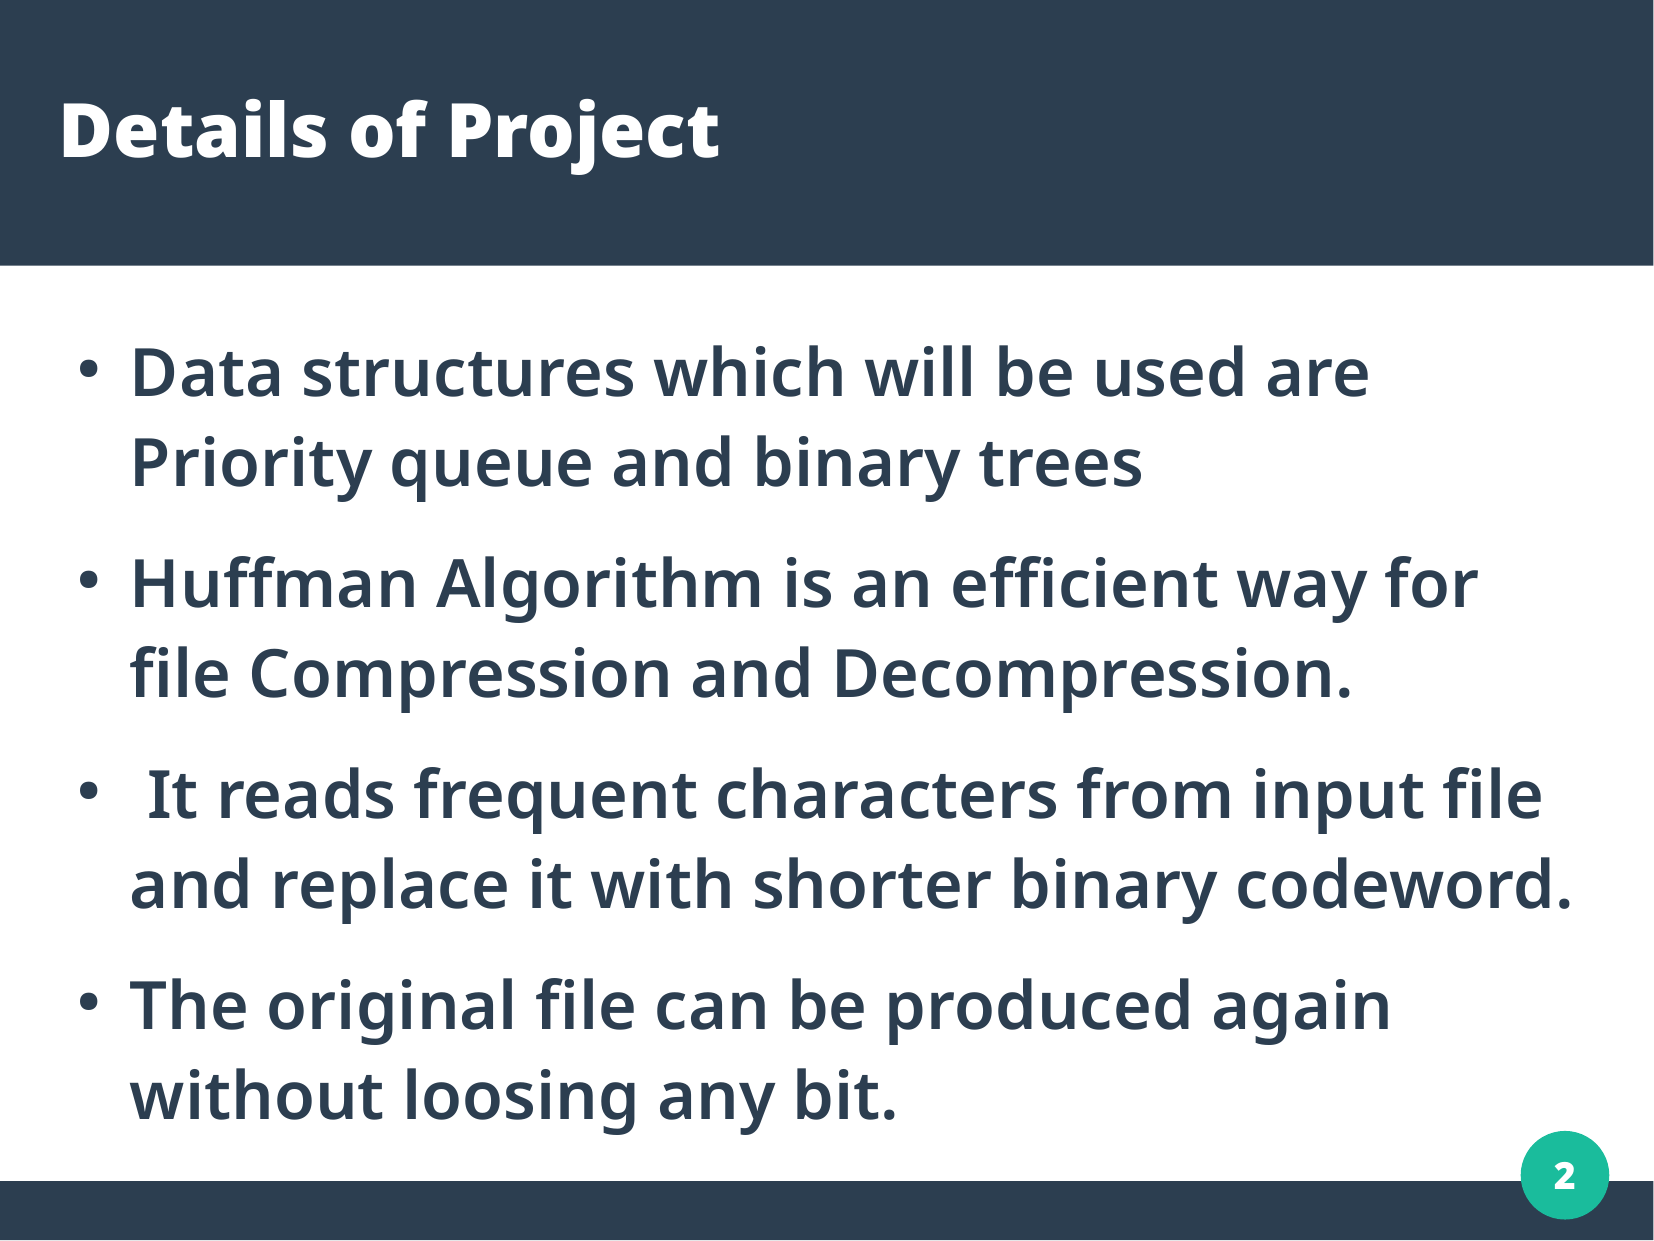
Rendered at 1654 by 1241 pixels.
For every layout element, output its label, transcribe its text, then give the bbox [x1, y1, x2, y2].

title Details of Project [59, 49, 1595, 207]
list Data structures which will be used are Priority queue and binary trees Huffman Algorithm is an efficient way for file Compression and Decompression. It reads frequent characters from input file and replace it with shorter binary codeword. The original file can be produced again without loosing any bit. [59, 324, 1595, 1152]
